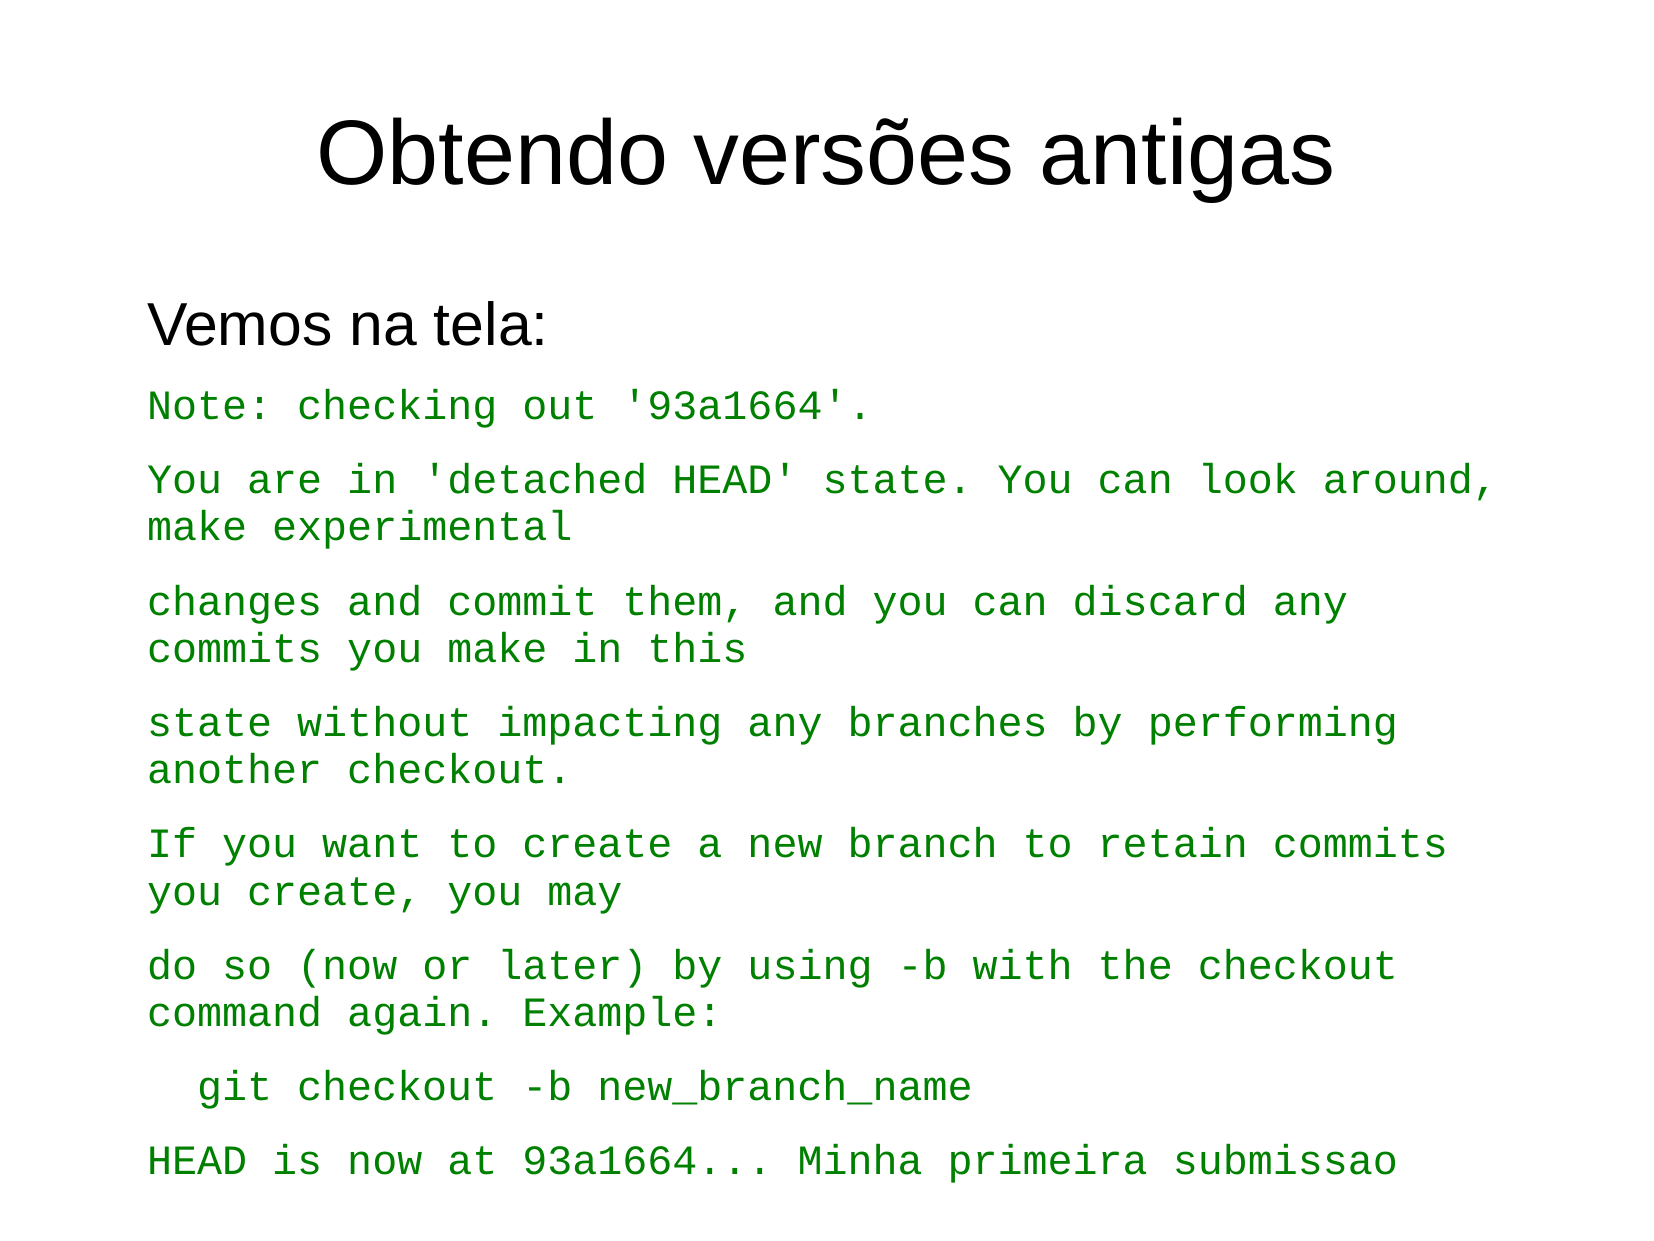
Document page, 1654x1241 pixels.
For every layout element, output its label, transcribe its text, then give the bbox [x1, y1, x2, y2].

title Obtendo versões antigas [82, 49, 1571, 257]
list Vemos na tela: Note: checking out '93a1664'. You are in 'detached HEAD' state. You can look around, make experimental changes and commit them, and you can discard any commits you make in this state without impacting any branches by performing another checkout. If you want to create a new branch to retain commits you create, you may do so (now or later) by using -b with the checkout command again. Example: git checkout -b new_branch_name HEAD is now at 93a1664... Minha primeira submissao [82, 290, 1538, 1193]
